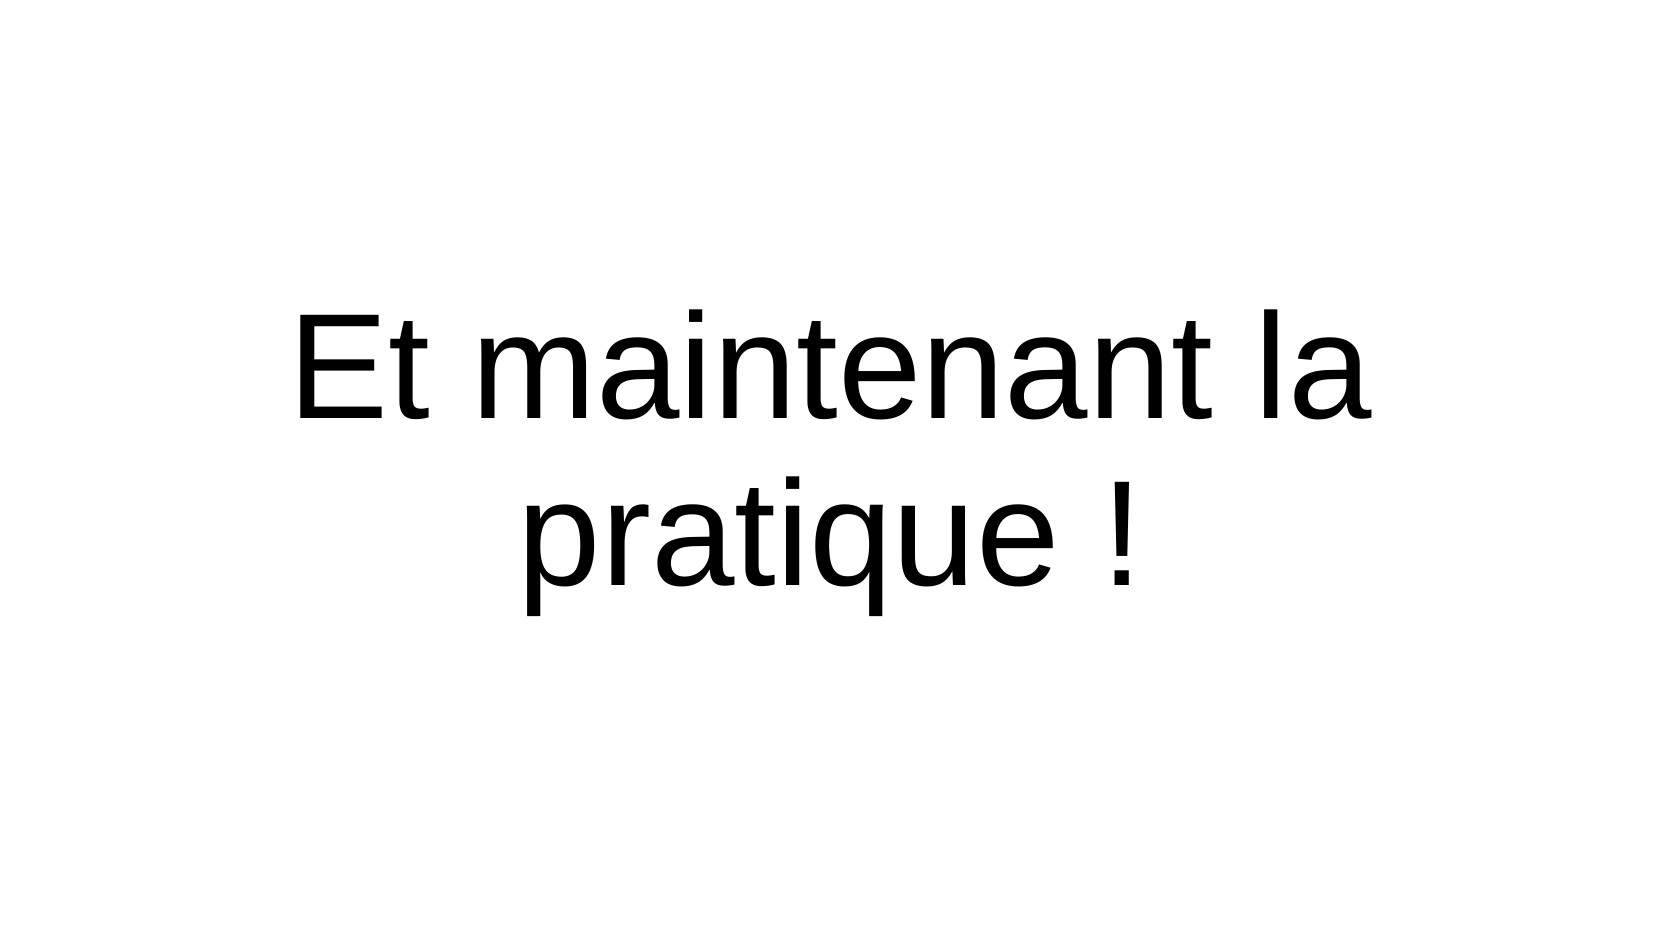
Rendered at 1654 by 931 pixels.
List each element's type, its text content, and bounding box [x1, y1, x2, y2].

title Et maintenant la pratique ! [86, 282, 1576, 618]
